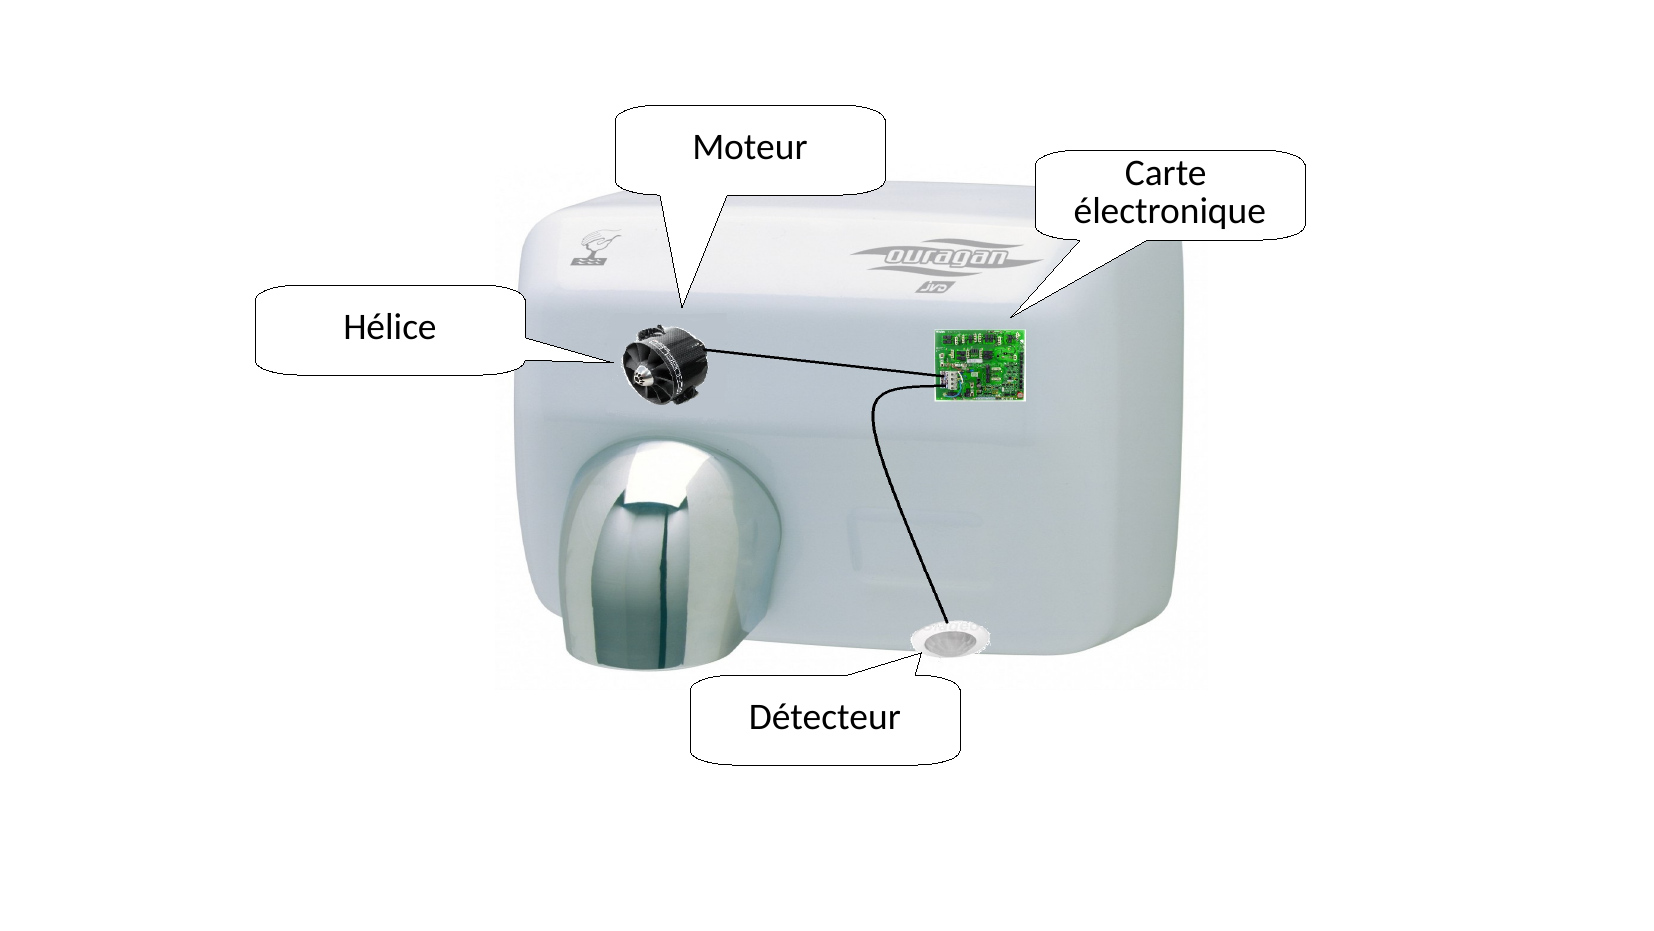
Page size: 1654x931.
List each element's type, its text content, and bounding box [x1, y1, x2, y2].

text_box Hélice [255, 285, 614, 376]
text_box Détecteur [690, 652, 961, 766]
picture [495, 164, 1208, 691]
text_box Moteur [615, 105, 886, 308]
text_box Carte électronique [1010, 150, 1306, 318]
